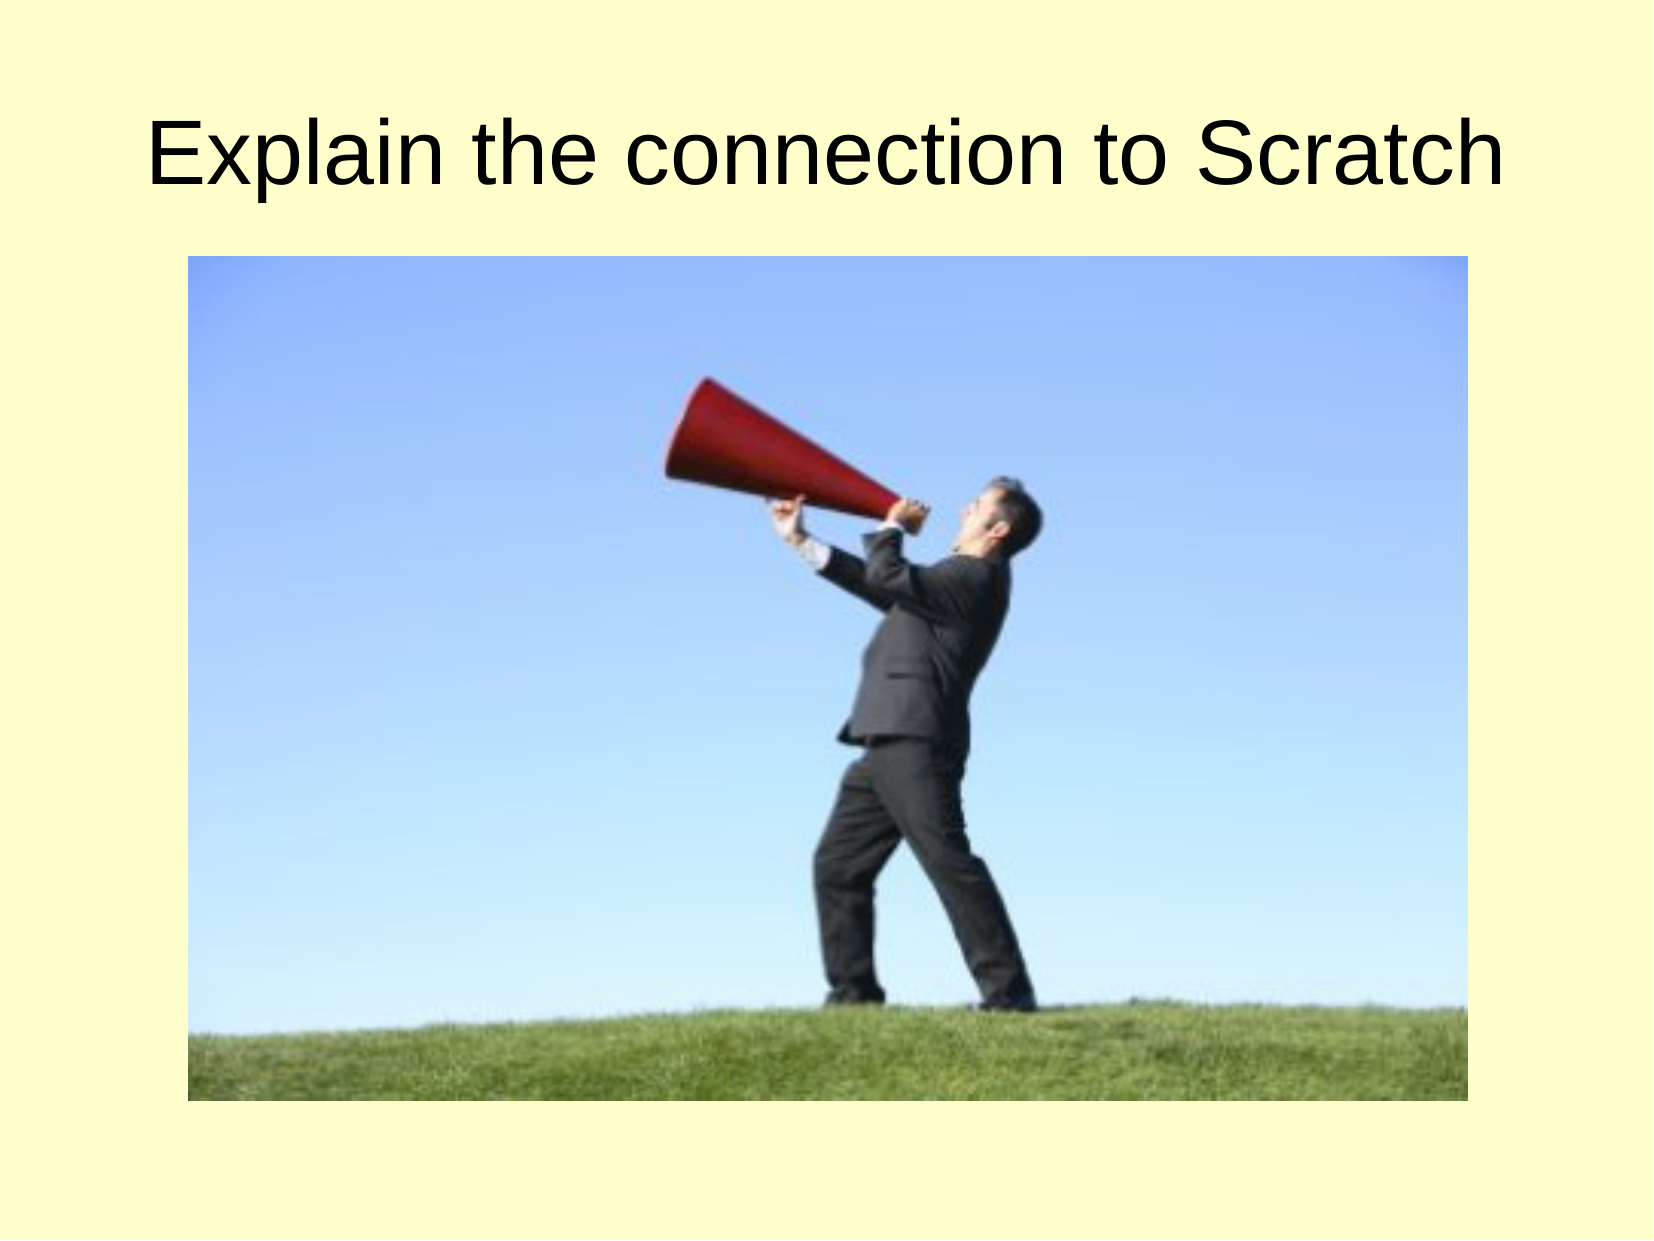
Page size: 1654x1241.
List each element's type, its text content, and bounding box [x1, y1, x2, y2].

title Explain the connection to Scratch [82, 49, 1571, 257]
picture [188, 256, 1468, 1101]
